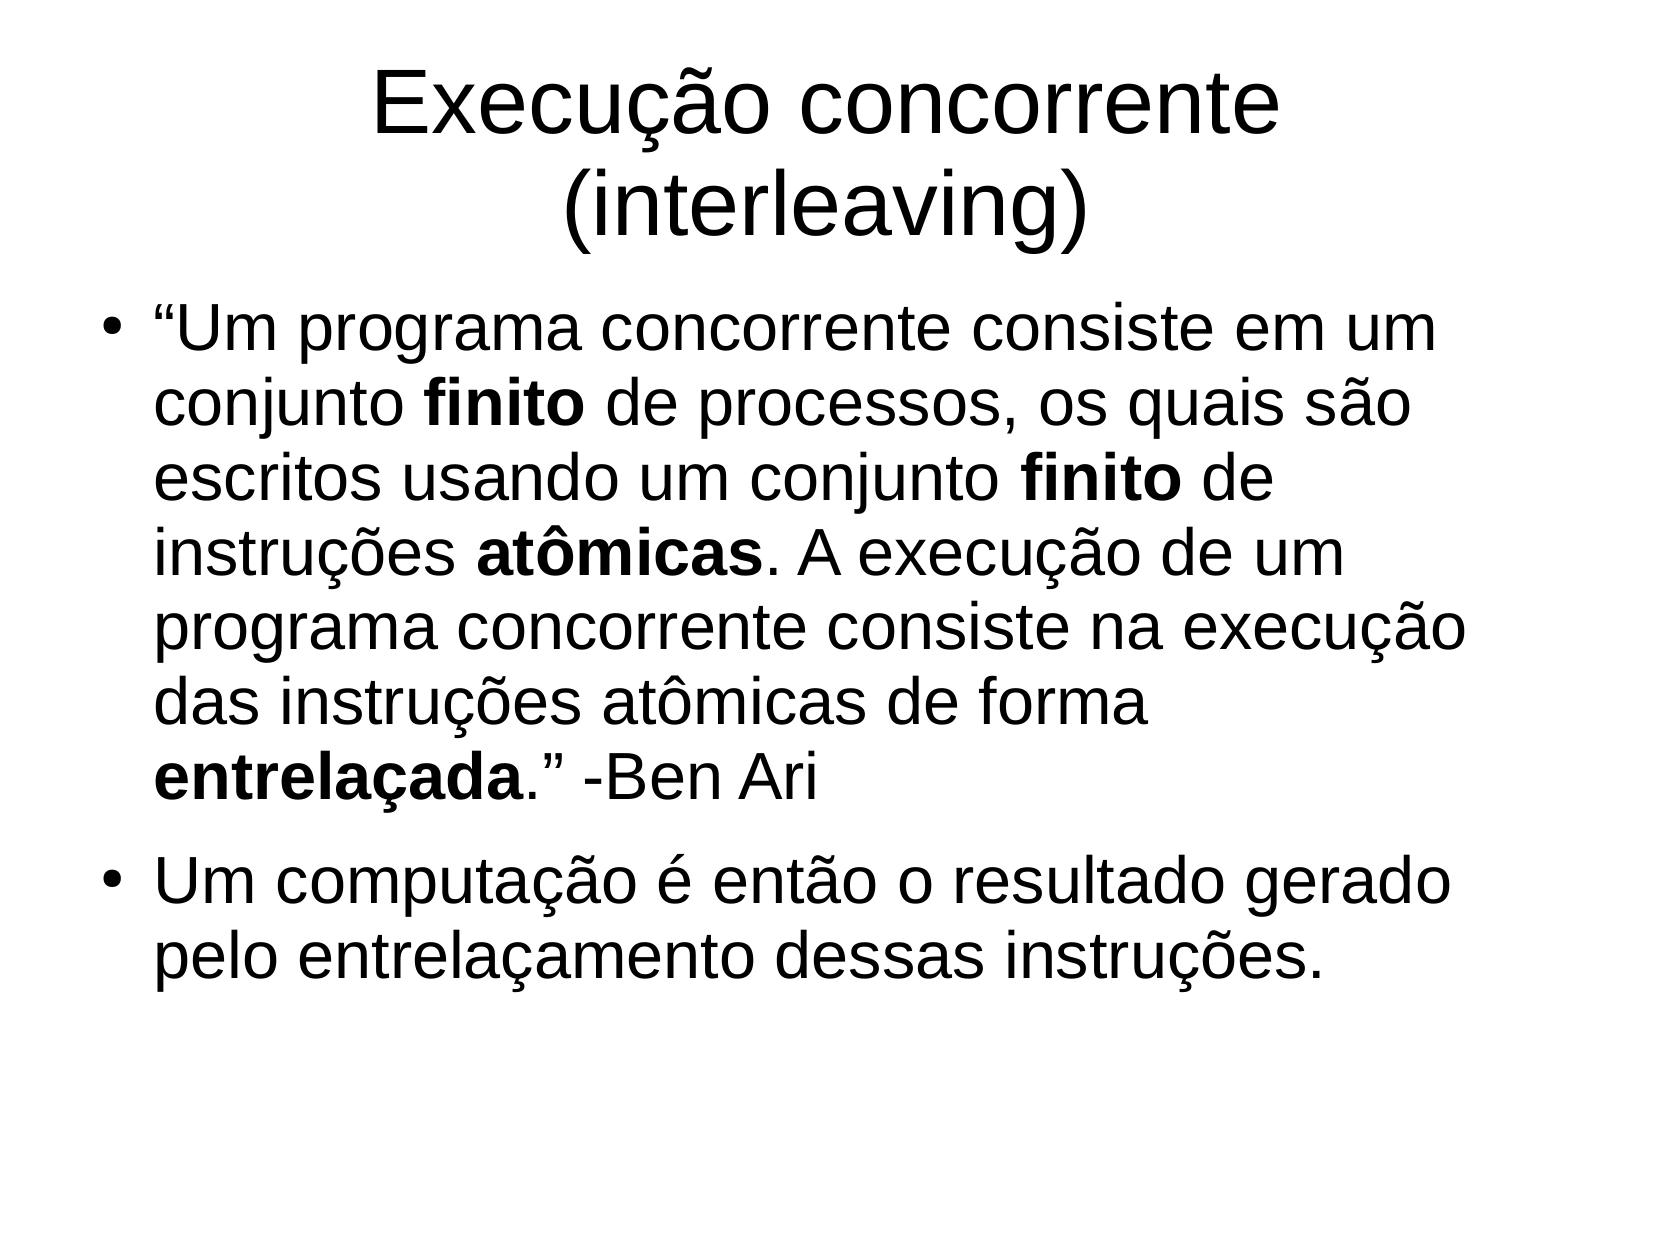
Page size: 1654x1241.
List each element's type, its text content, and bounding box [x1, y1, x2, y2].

title Execução concorrente (interleaving) [82, 49, 1571, 257]
list “Um programa concorrente consiste em um conjunto finito de processos, os quais são escritos usando um conjunto finito de instruções atômicas. A execução de um programa concorrente consiste na execução das instruções atômicas de forma entrelaçada.” -Ben Ari Um computação é então o resultado gerado pelo entrelaçamento dessas instruções. [82, 290, 1538, 1010]
